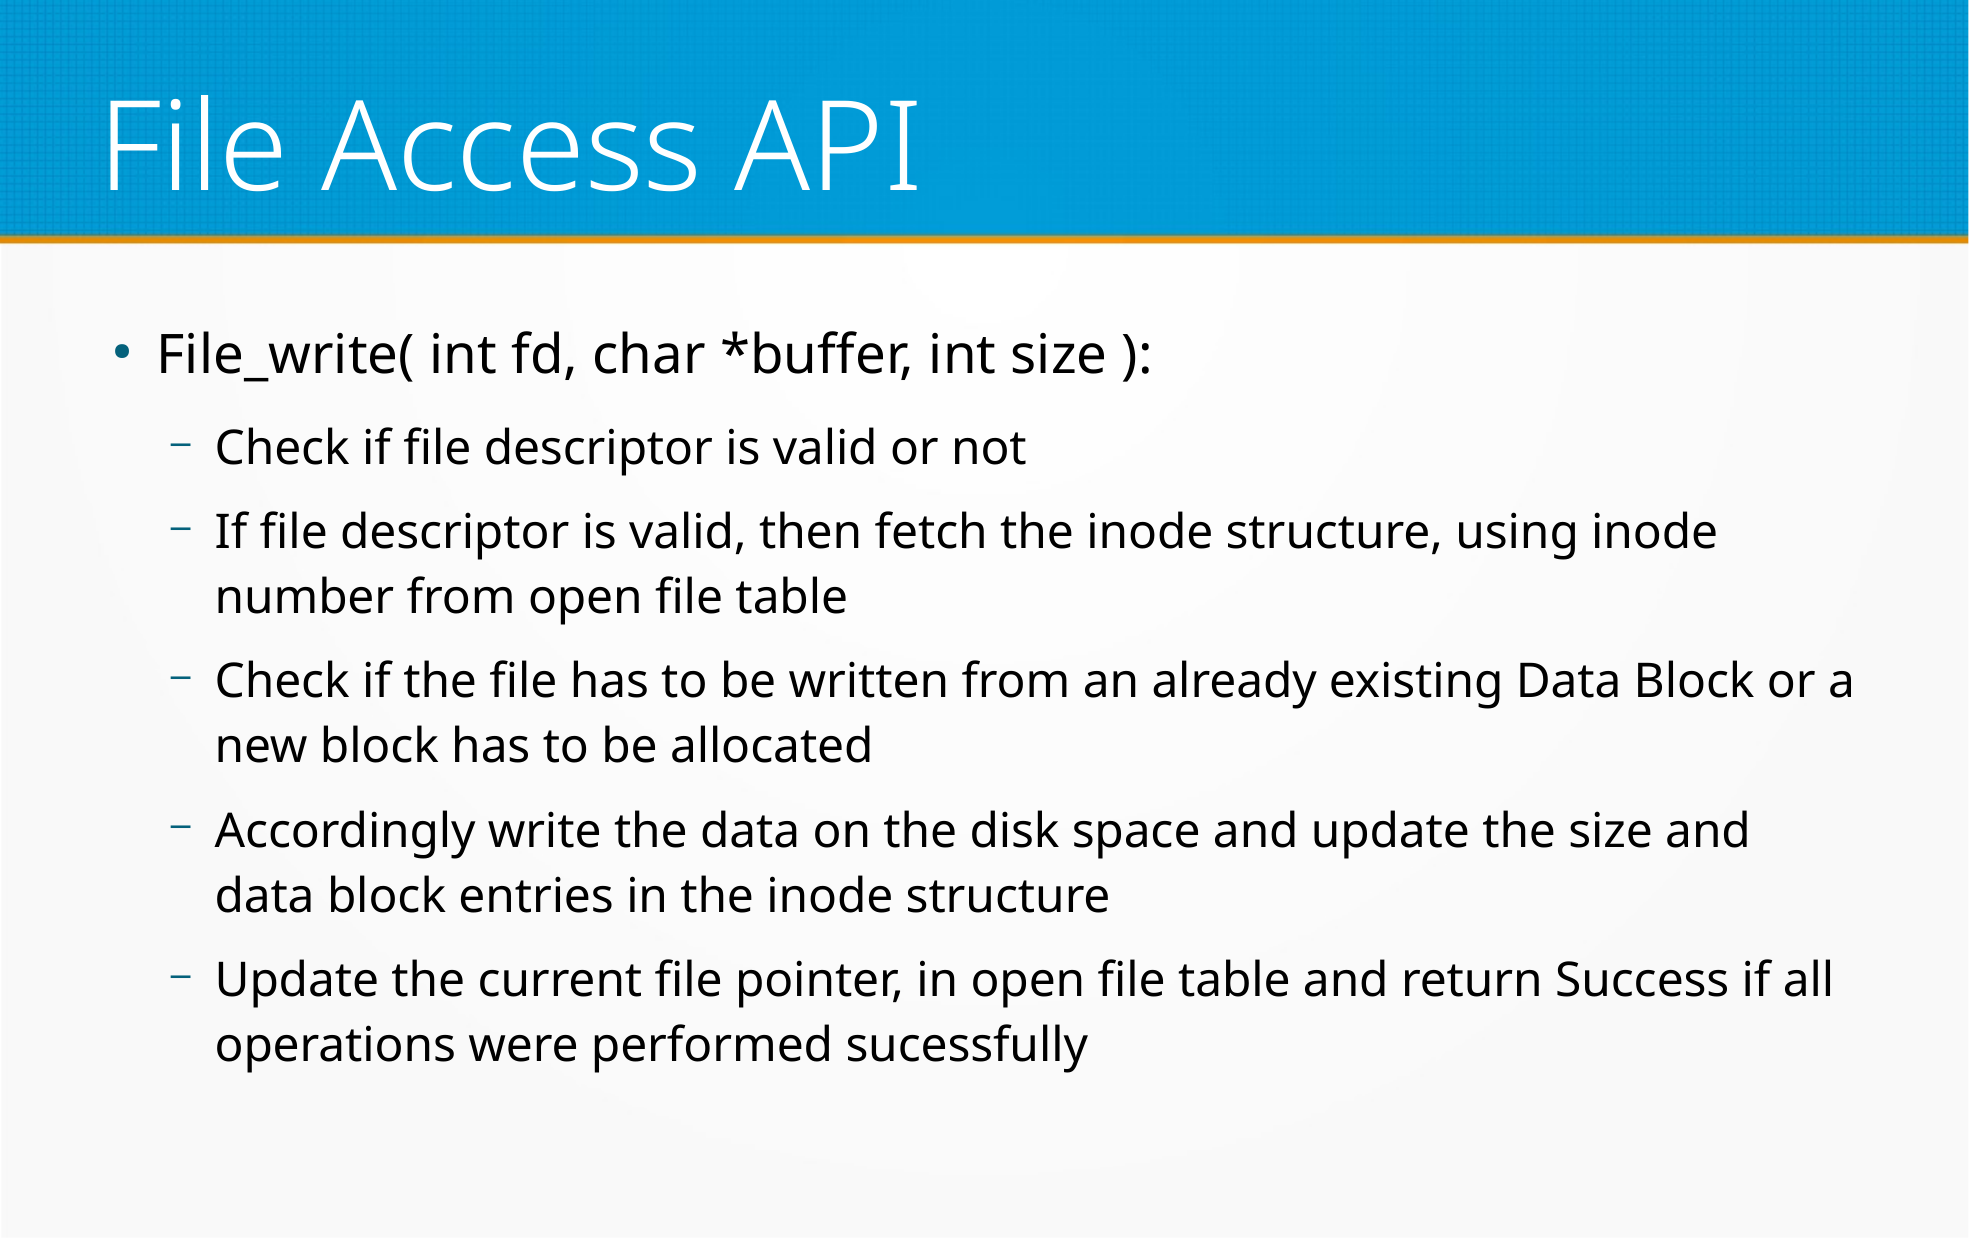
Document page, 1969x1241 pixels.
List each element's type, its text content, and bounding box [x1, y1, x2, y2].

list File_write( int fd, char *buffer, int size ): Check if file descriptor is valid or not If file descriptor is valid, then fetch the inode structure, using inode number from open file table Check if the file has to be written from an already existing Data Block or a new block has to be allocated Accordingly write the data on the disk space and update the size and data block entries in the inode structure Update the current file pointer, in open file table and return Success if all operations were performed sucessfully [98, 315, 1861, 1081]
title File Access API [98, 19, 1870, 227]
picture [0, 233, 1969, 1241]
